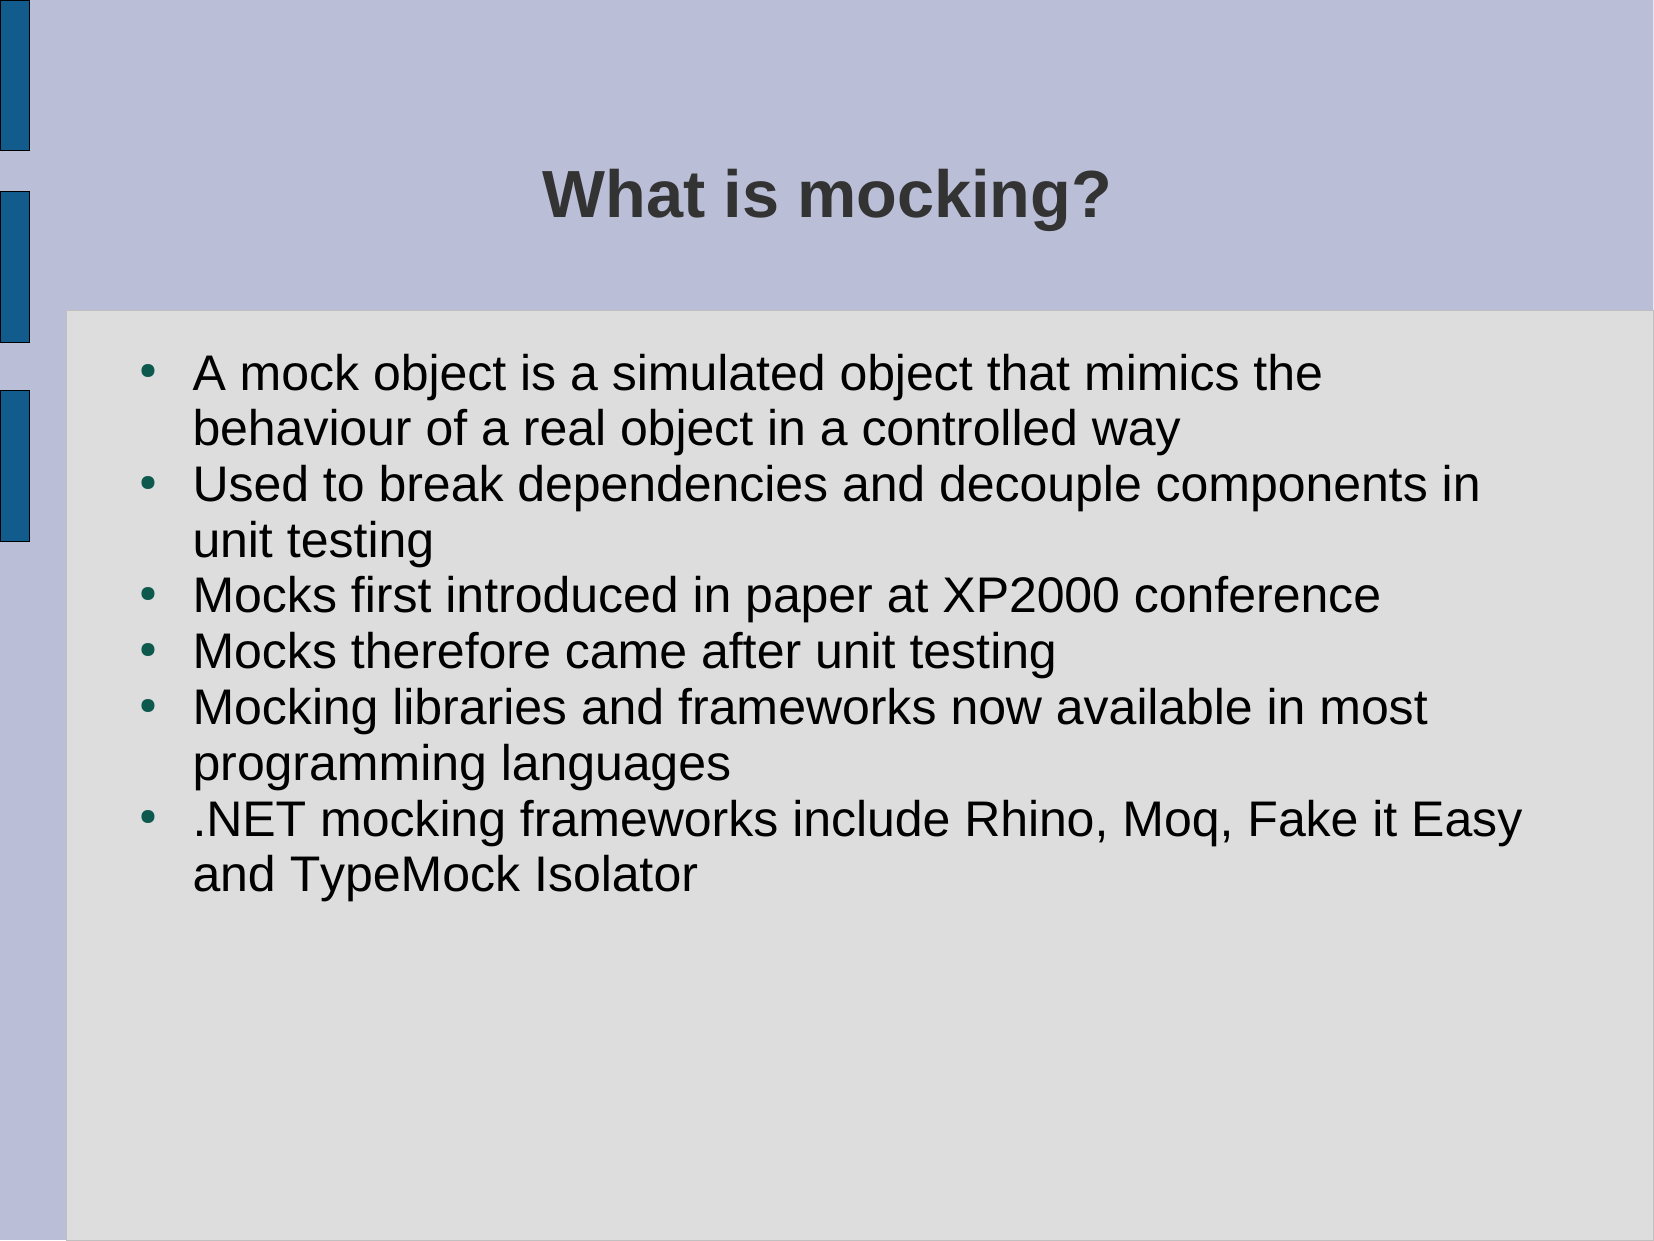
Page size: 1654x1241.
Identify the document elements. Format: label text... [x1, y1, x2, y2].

list A mock object is a simulated object that mimics the behaviour of a real object in a controlled way Used to break dependencies and decouple components in unit testing Mocks first introduced in paper at XP2000 conference Mocks therefore came after unit testing Mocking libraries and frameworks now available in most programming languages .NET mocking frameworks include Rhino, Moq, Fake it Easy and TypeMock Isolator [121, 344, 1534, 1127]
title What is mocking? [121, 91, 1534, 299]
